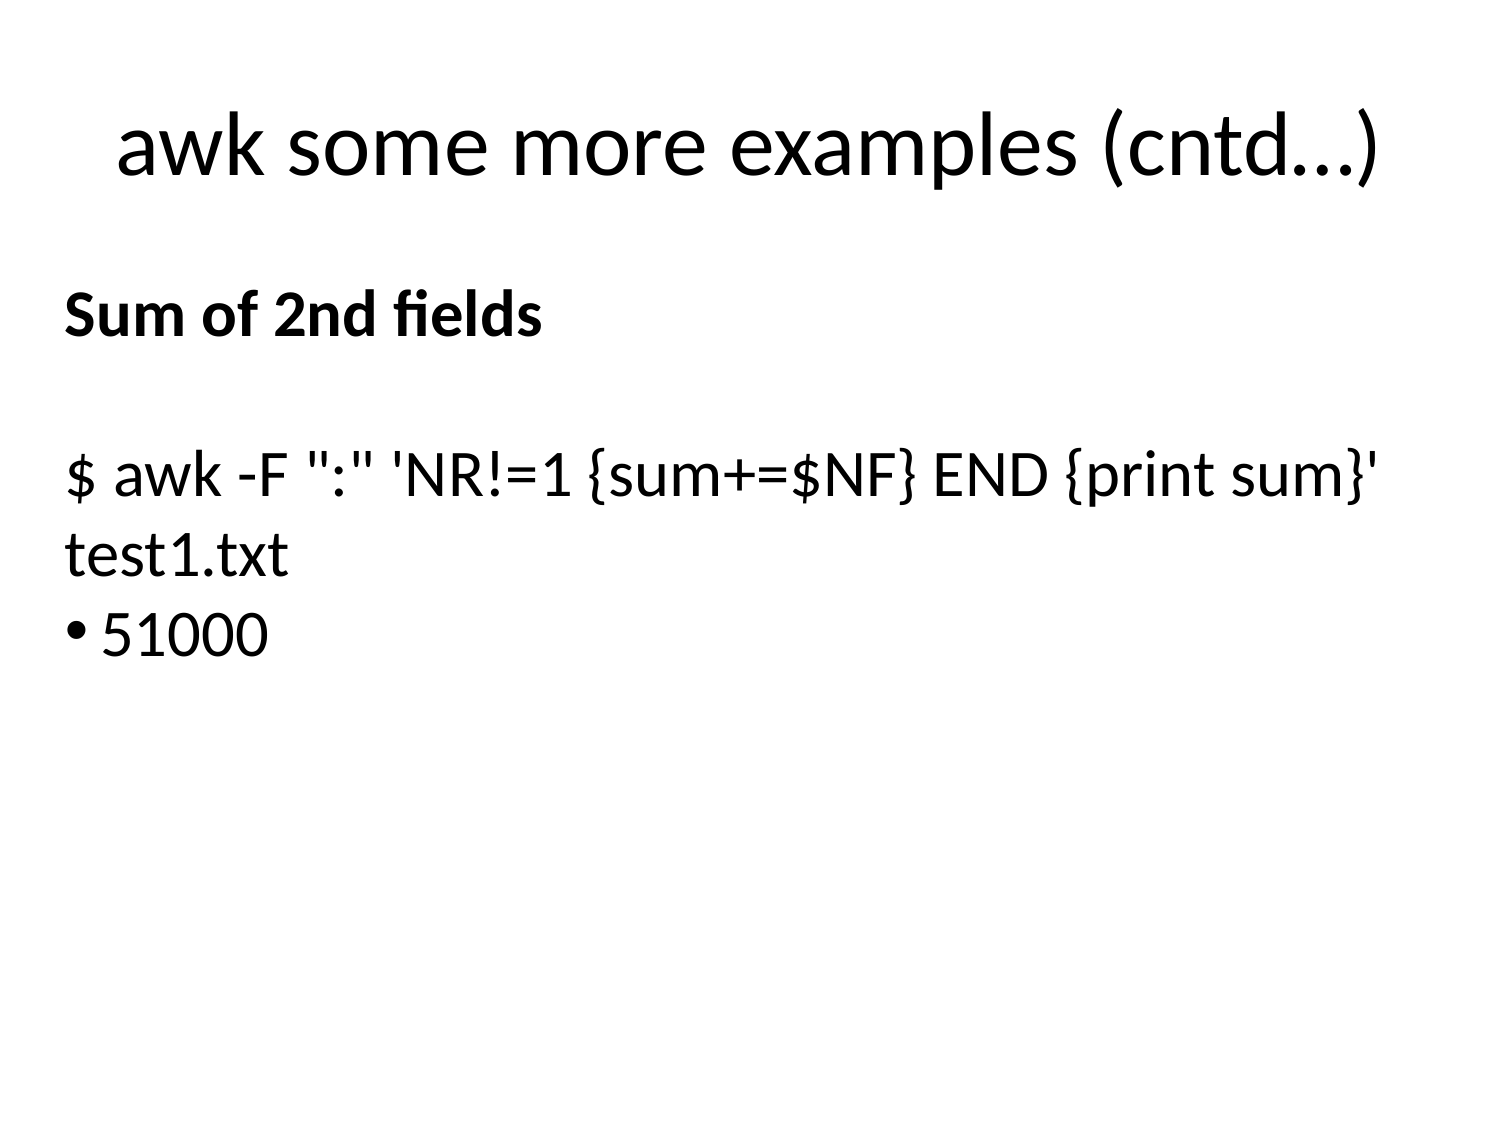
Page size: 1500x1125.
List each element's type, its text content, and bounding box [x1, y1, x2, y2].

text_box awk some more examples (cntd…) [75, 45, 1425, 233]
text_box Sum of 2nd fields $ awk -F ":" 'NR!=1 {sum+=$NF} END {print sum}' test1.txt 51000 [50, 262, 1475, 1005]
